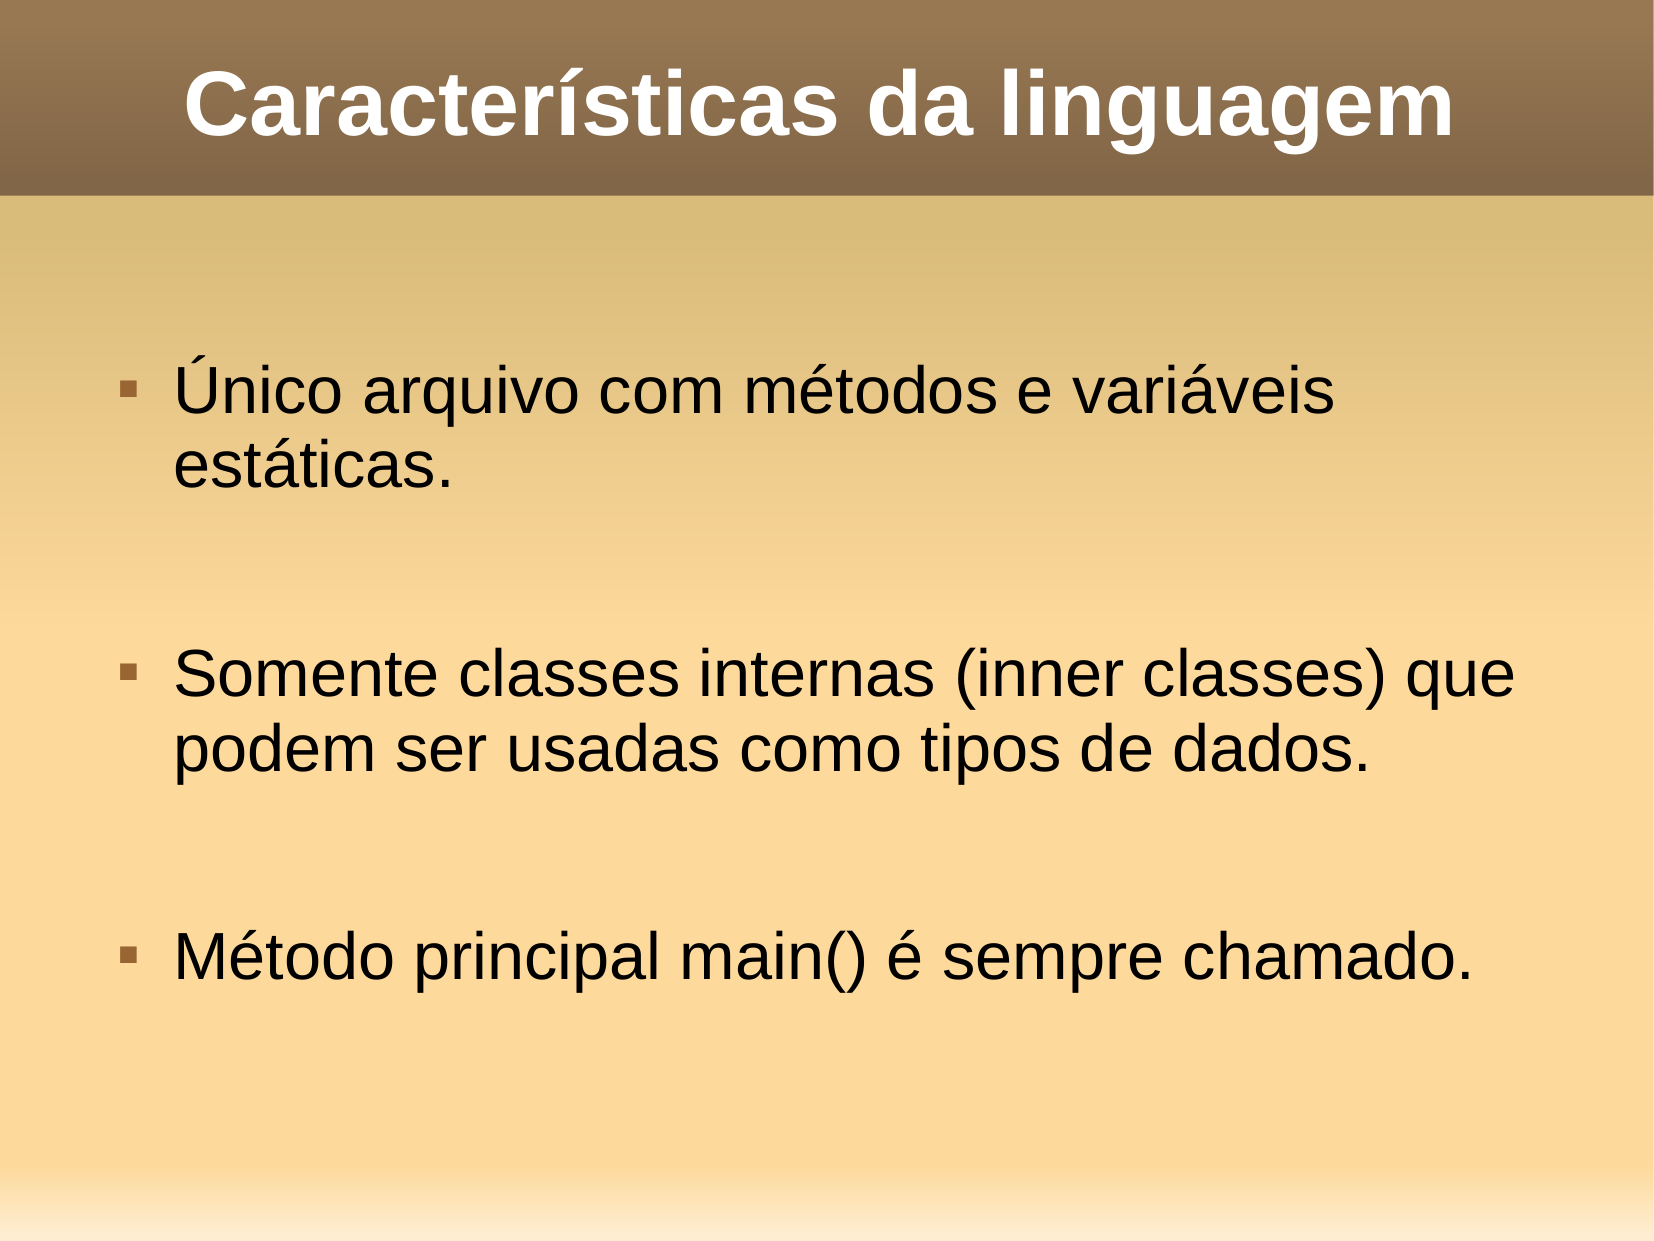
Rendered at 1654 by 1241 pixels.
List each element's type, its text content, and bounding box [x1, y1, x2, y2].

title Características da linguagem [76, 7, 1565, 200]
picture [0, 0, 1654, 1241]
list Único arquivo com métodos e variáveis estáticas. Somente classes internas (inner classes) que podem ser usadas como tipos de dados. Método principal main() é sempre chamado. [102, 352, 1591, 1241]
